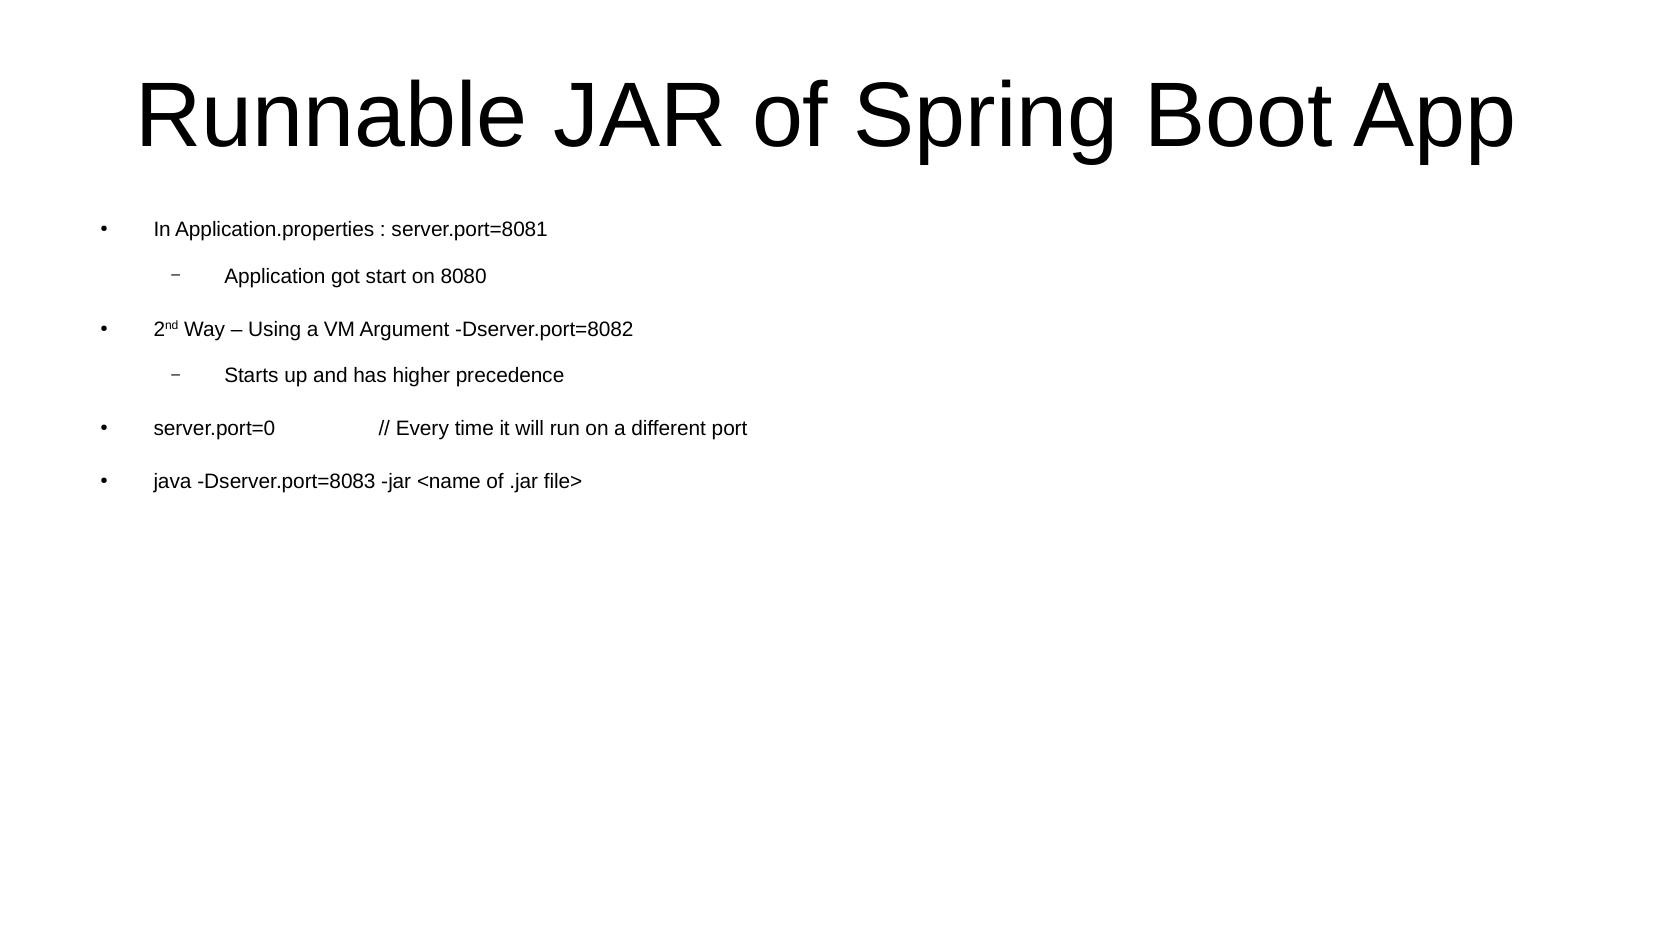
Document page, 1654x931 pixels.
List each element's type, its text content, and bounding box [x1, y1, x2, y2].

title Runnable JAR of Spring Boot App [82, 37, 1571, 193]
list In Application.properties : server.port=8081 Application got start on 8080 2nd Way – Using a VM Argument -Dserver.port=8082 Starts up and has higher precedence server.port=0 // Every time it will run on a different port java -Dserver.port=8083 -jar <name of .jar file> [82, 217, 1636, 916]
